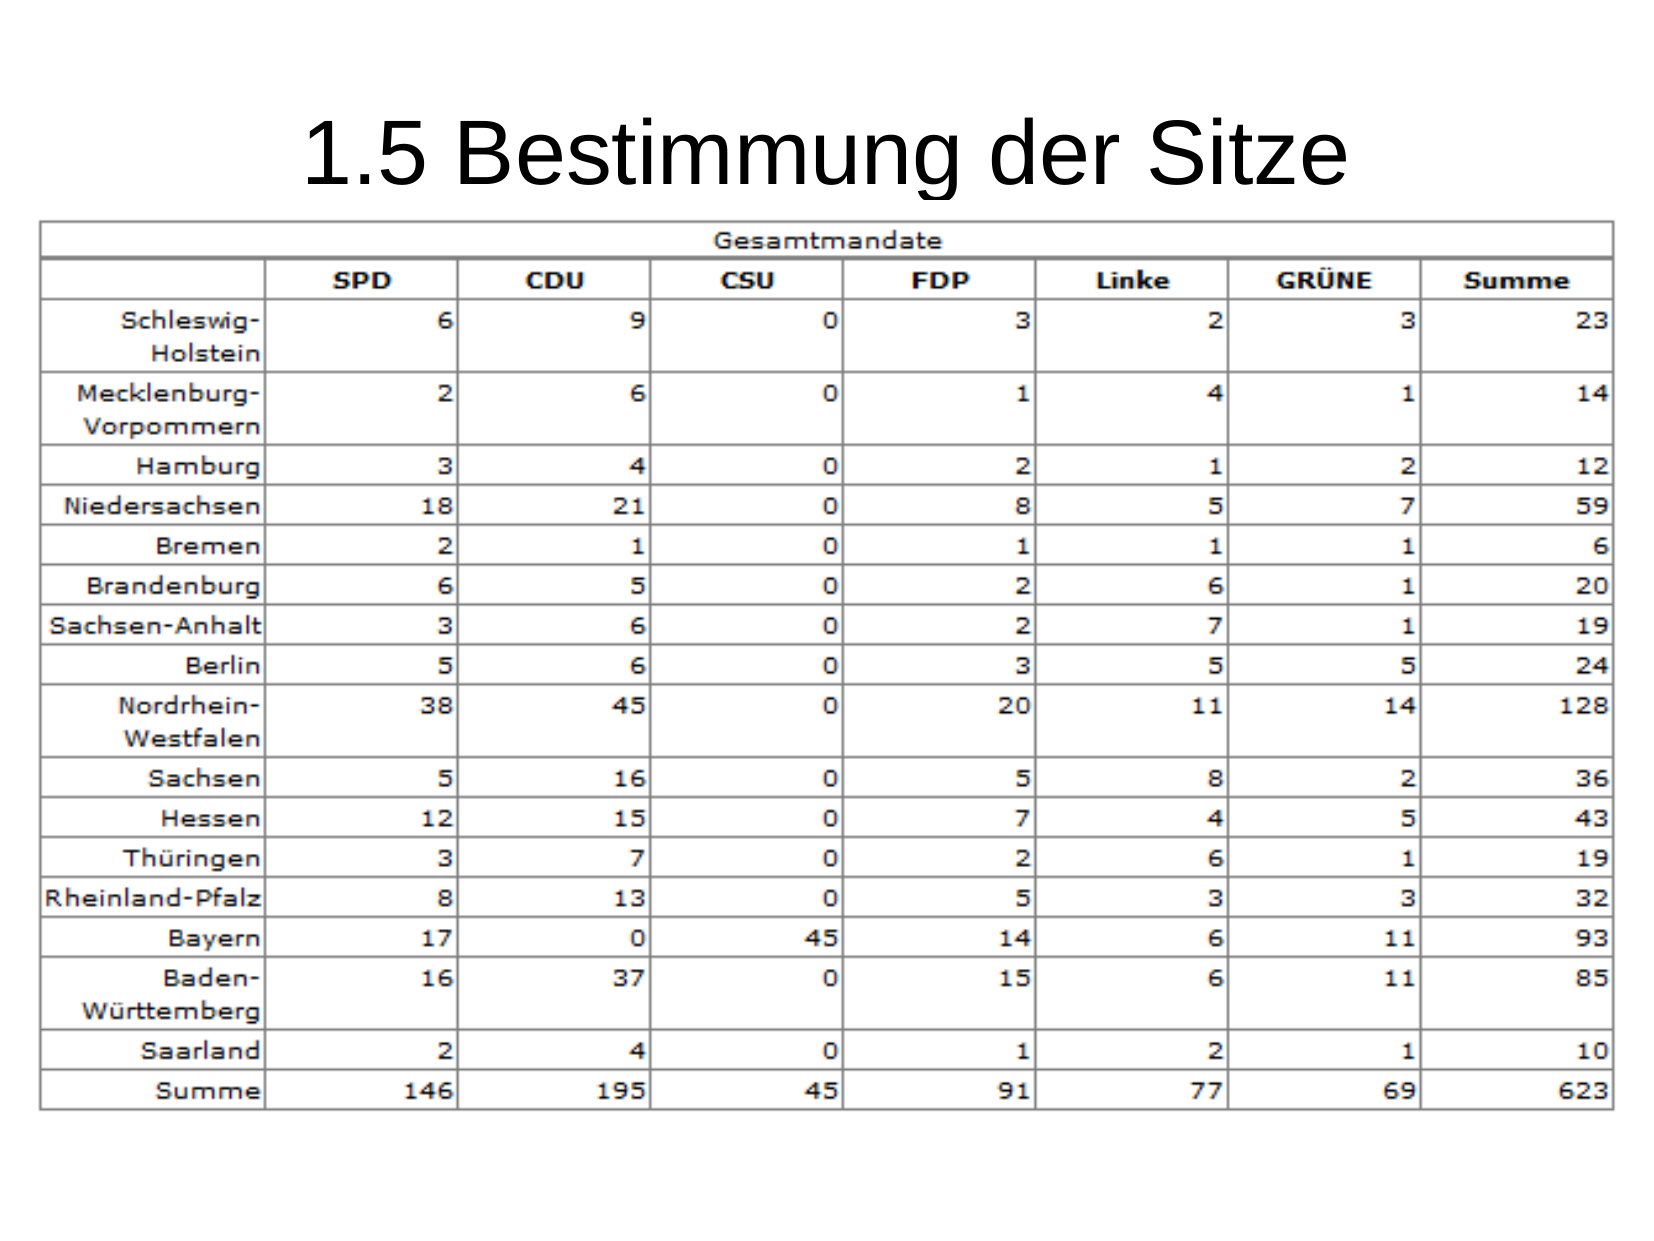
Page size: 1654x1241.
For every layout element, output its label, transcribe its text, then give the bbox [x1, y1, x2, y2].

picture [25, 200, 1630, 1123]
title 1.5 Bestimmung der Sitze [82, 49, 1571, 200]
